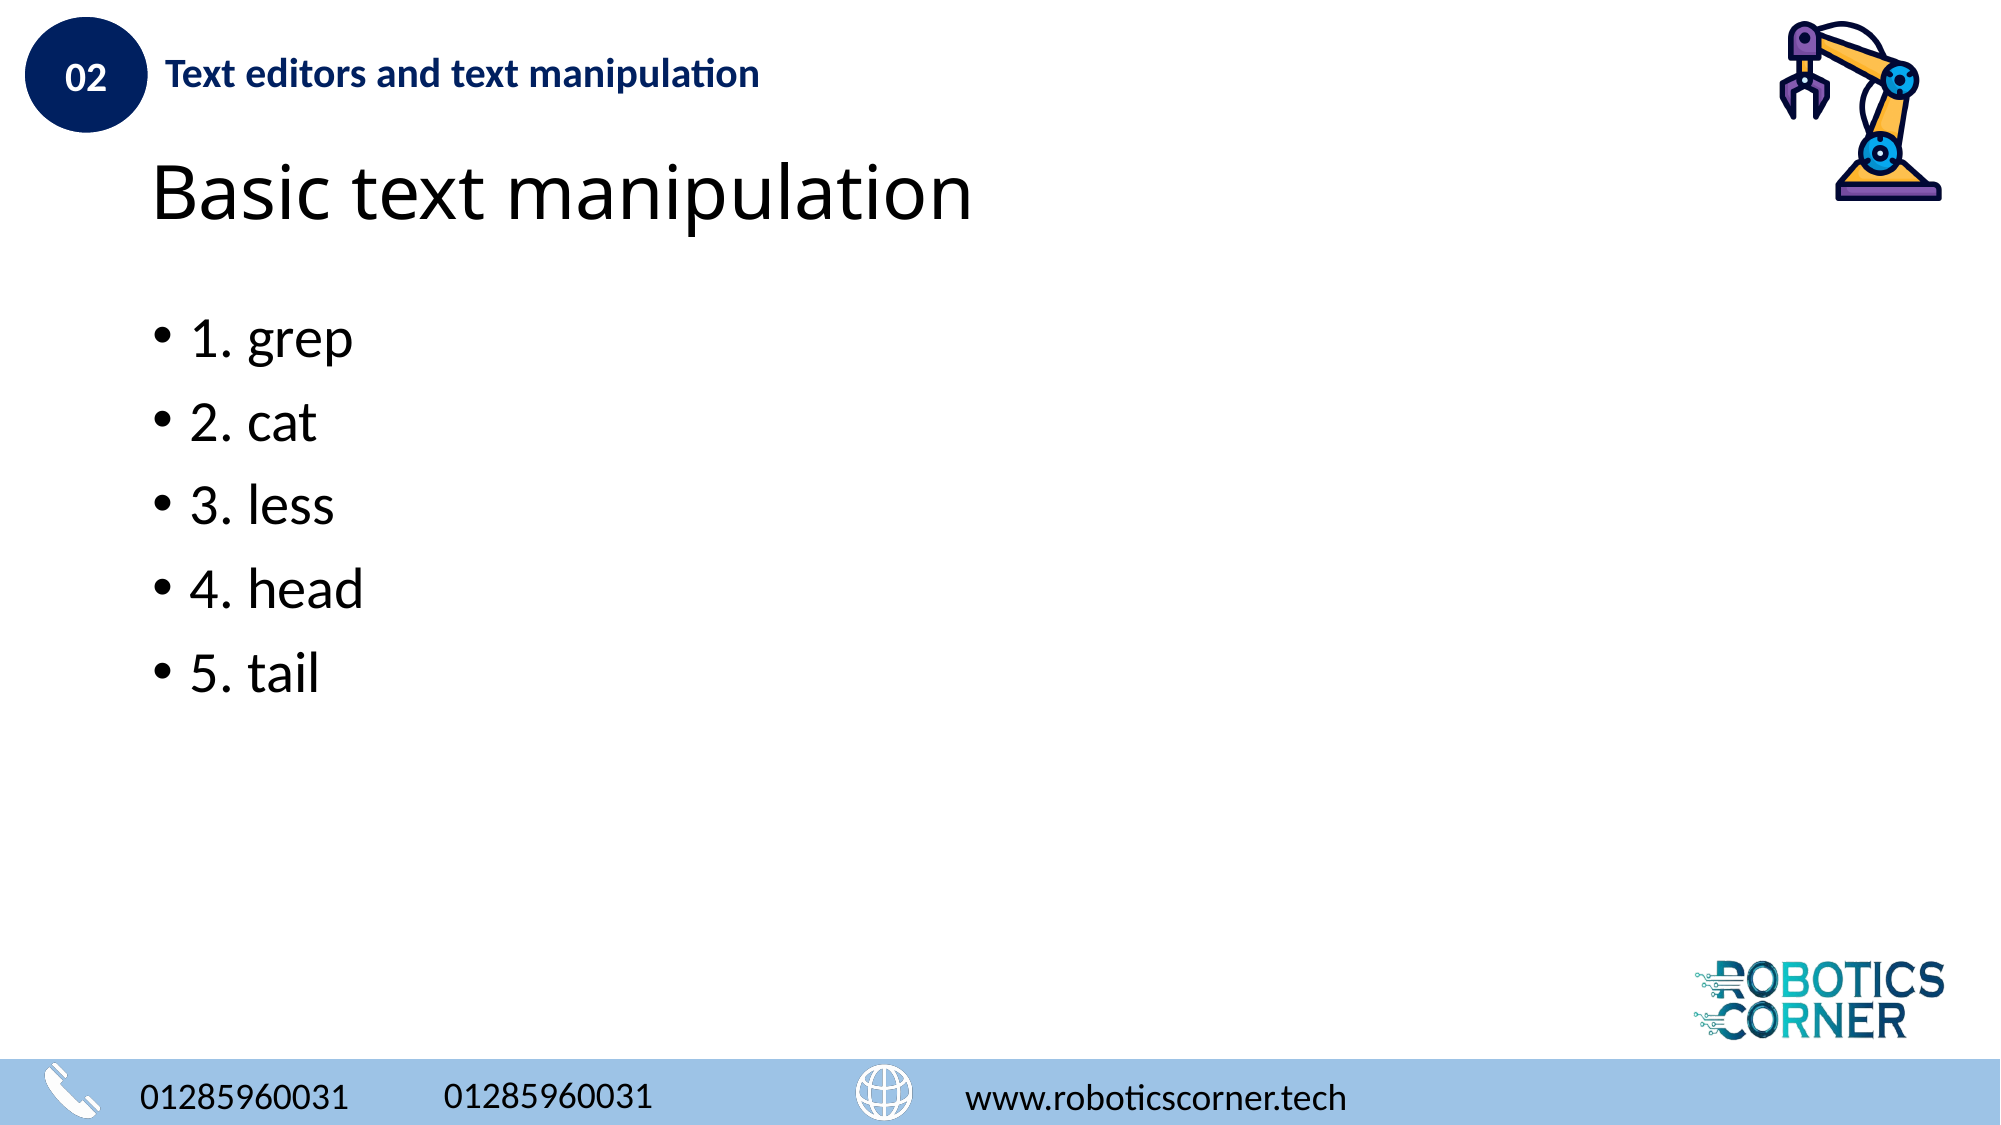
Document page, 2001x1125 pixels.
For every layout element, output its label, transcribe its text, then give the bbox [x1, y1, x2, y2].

picture [1680, 859, 1953, 1059]
picture [850, 1059, 917, 1125]
text_box [0, 1059, 850, 1125]
text_box 01285960031 [125, 1064, 429, 1124]
text_box www.roboticscorner.tech [950, 1065, 1556, 1125]
text_box 02 [22, 14, 150, 136]
text_box Basic text manipulation [135, 104, 1168, 286]
text_box 01285960031 [429, 1064, 806, 1124]
picture [1771, 21, 1950, 201]
text_box 1. grep 2. cat 3. less 4. head 5. tail [137, 299, 1863, 1014]
text_box [917, 1059, 2000, 1125]
text_box Text editors and text manipulation [150, 38, 832, 103]
picture [39, 1057, 106, 1124]
